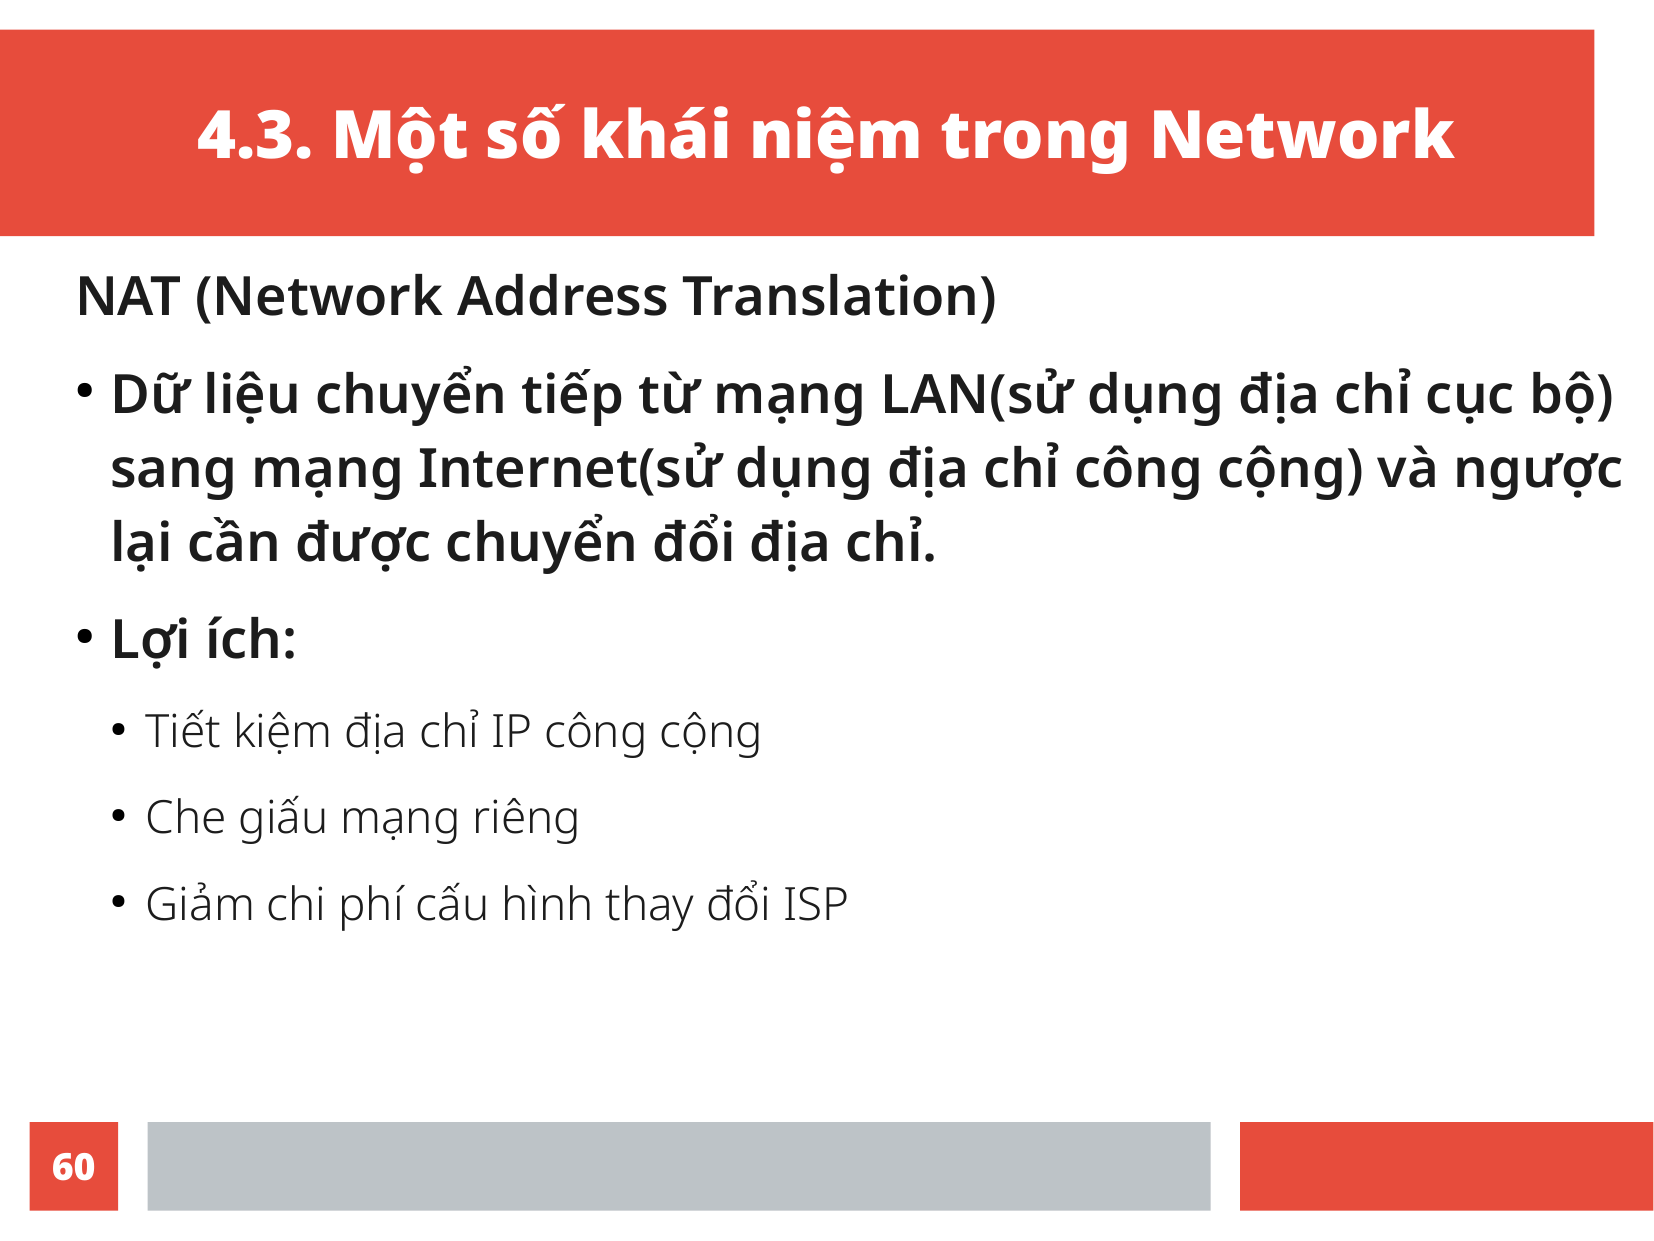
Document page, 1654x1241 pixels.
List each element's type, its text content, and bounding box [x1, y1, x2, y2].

list NAT (Network Address Translation) Dữ liệu chuyển tiếp từ mạng LAN(sử dụng địa chỉ cục bộ) sang mạng Internet(sử dụng địa chỉ công cộng) và ngược lại cần được chuyển đổi địa chỉ. Lợi ích: Tiết kiệm địa chỉ IP công cộng Che giấu mạng riêng Giảm chi phí cấu hình thay đổi ISP [75, 257, 1636, 1126]
title 4.3. Một số khái niệm trong Network [59, 59, 1595, 207]
